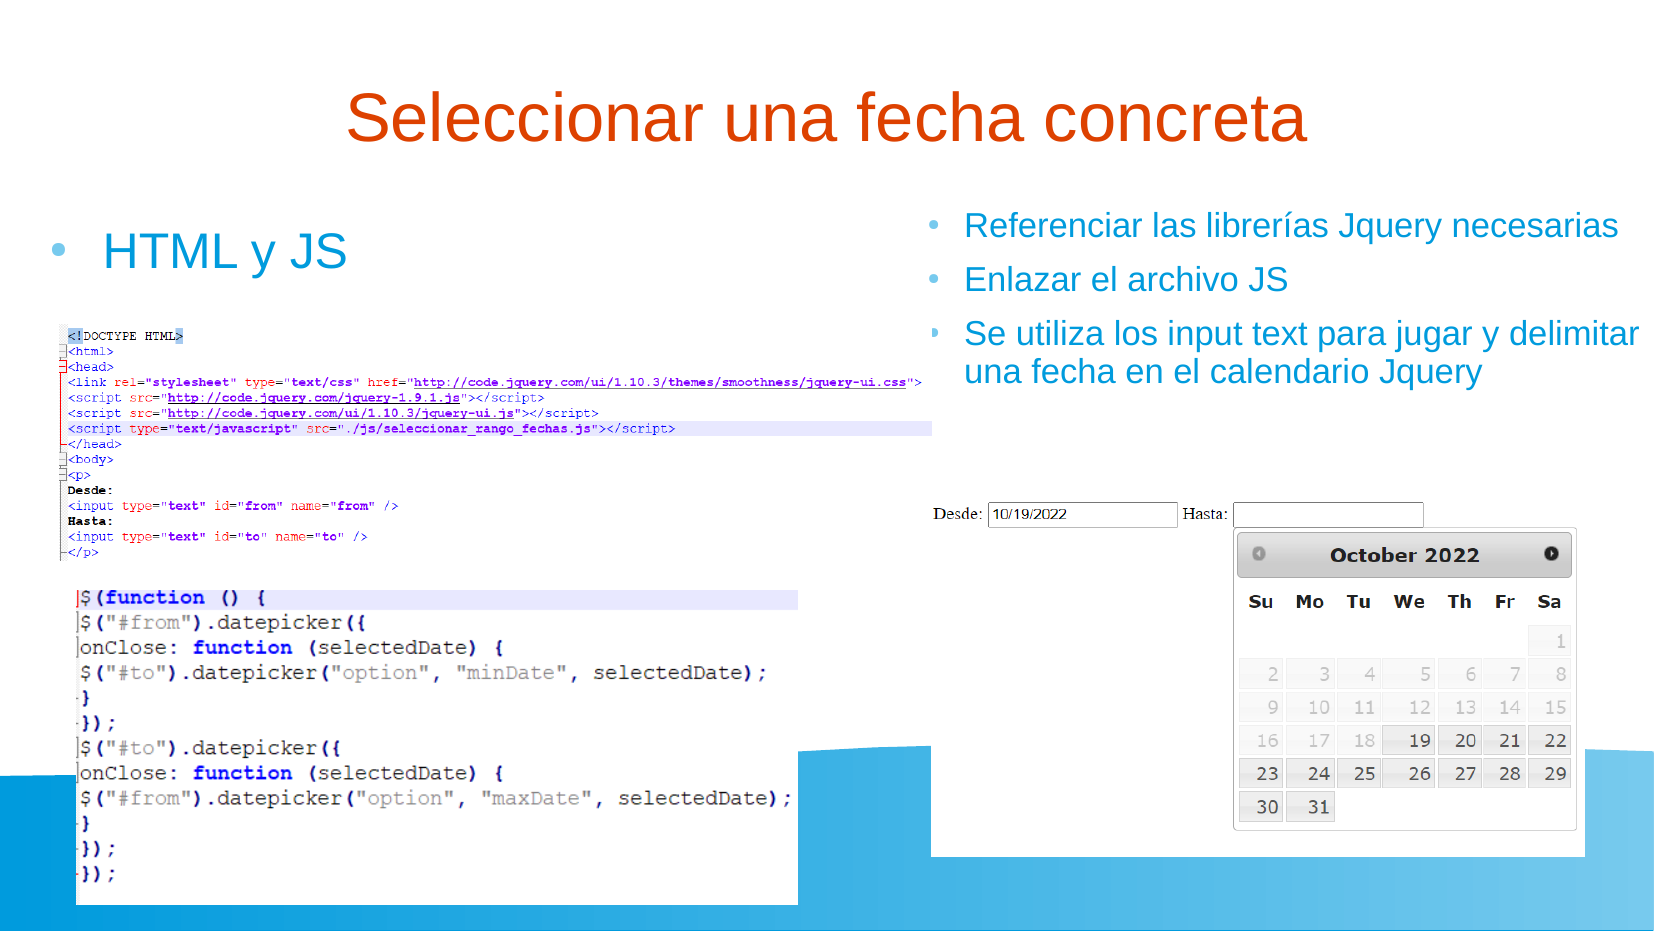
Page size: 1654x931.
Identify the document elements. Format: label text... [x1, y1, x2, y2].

title Seleccionar una fecha concreta [88, 29, 1565, 207]
picture [76, 590, 798, 905]
list HTML y JS [31, 223, 782, 351]
list Referenciar las librerías Jquery necesarias Enlazar el archivo JS Se utiliza los input text para jugar y delimitar una fecha en el calendario Jquery [915, 206, 1654, 443]
picture [59, 324, 1585, 857]
